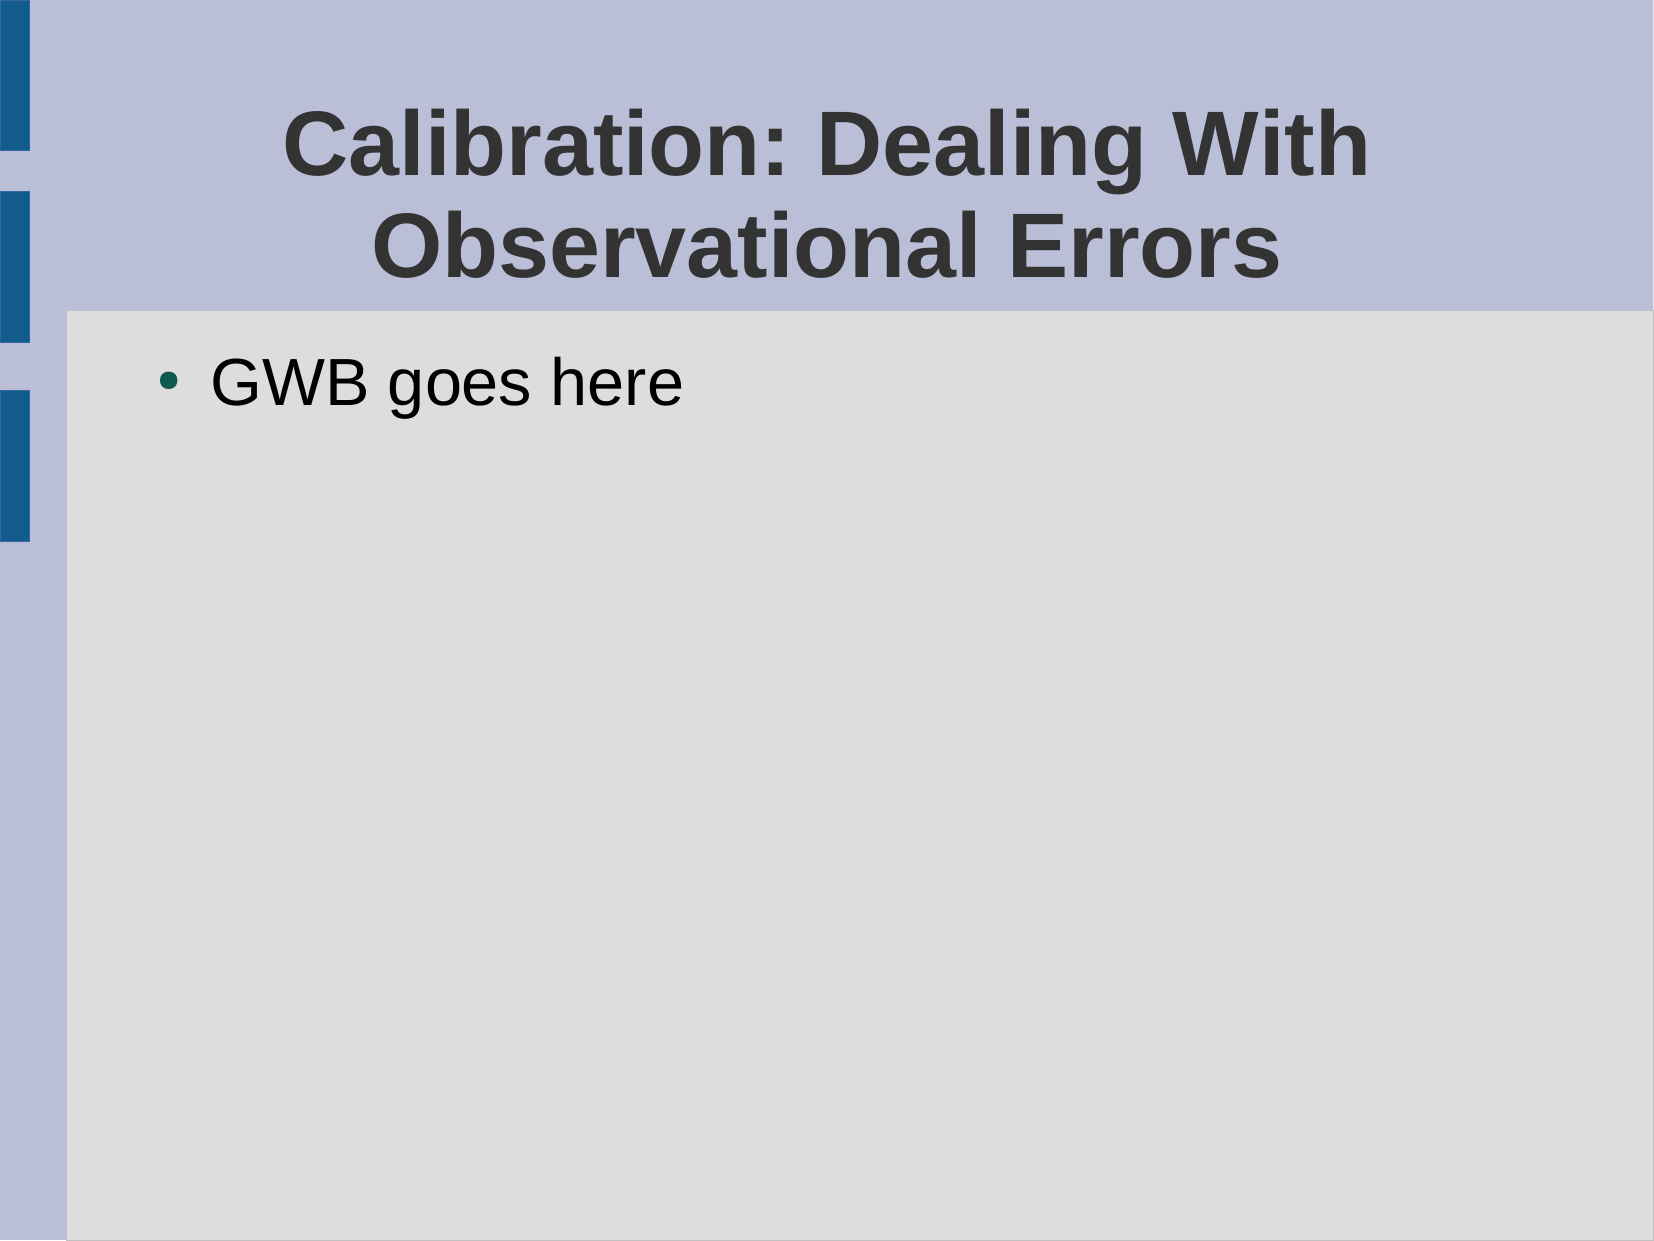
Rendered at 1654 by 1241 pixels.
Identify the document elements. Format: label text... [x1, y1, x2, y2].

list GWB goes here [121, 344, 1534, 1127]
title Calibration: Dealing With Observational Errors [121, 91, 1534, 299]
